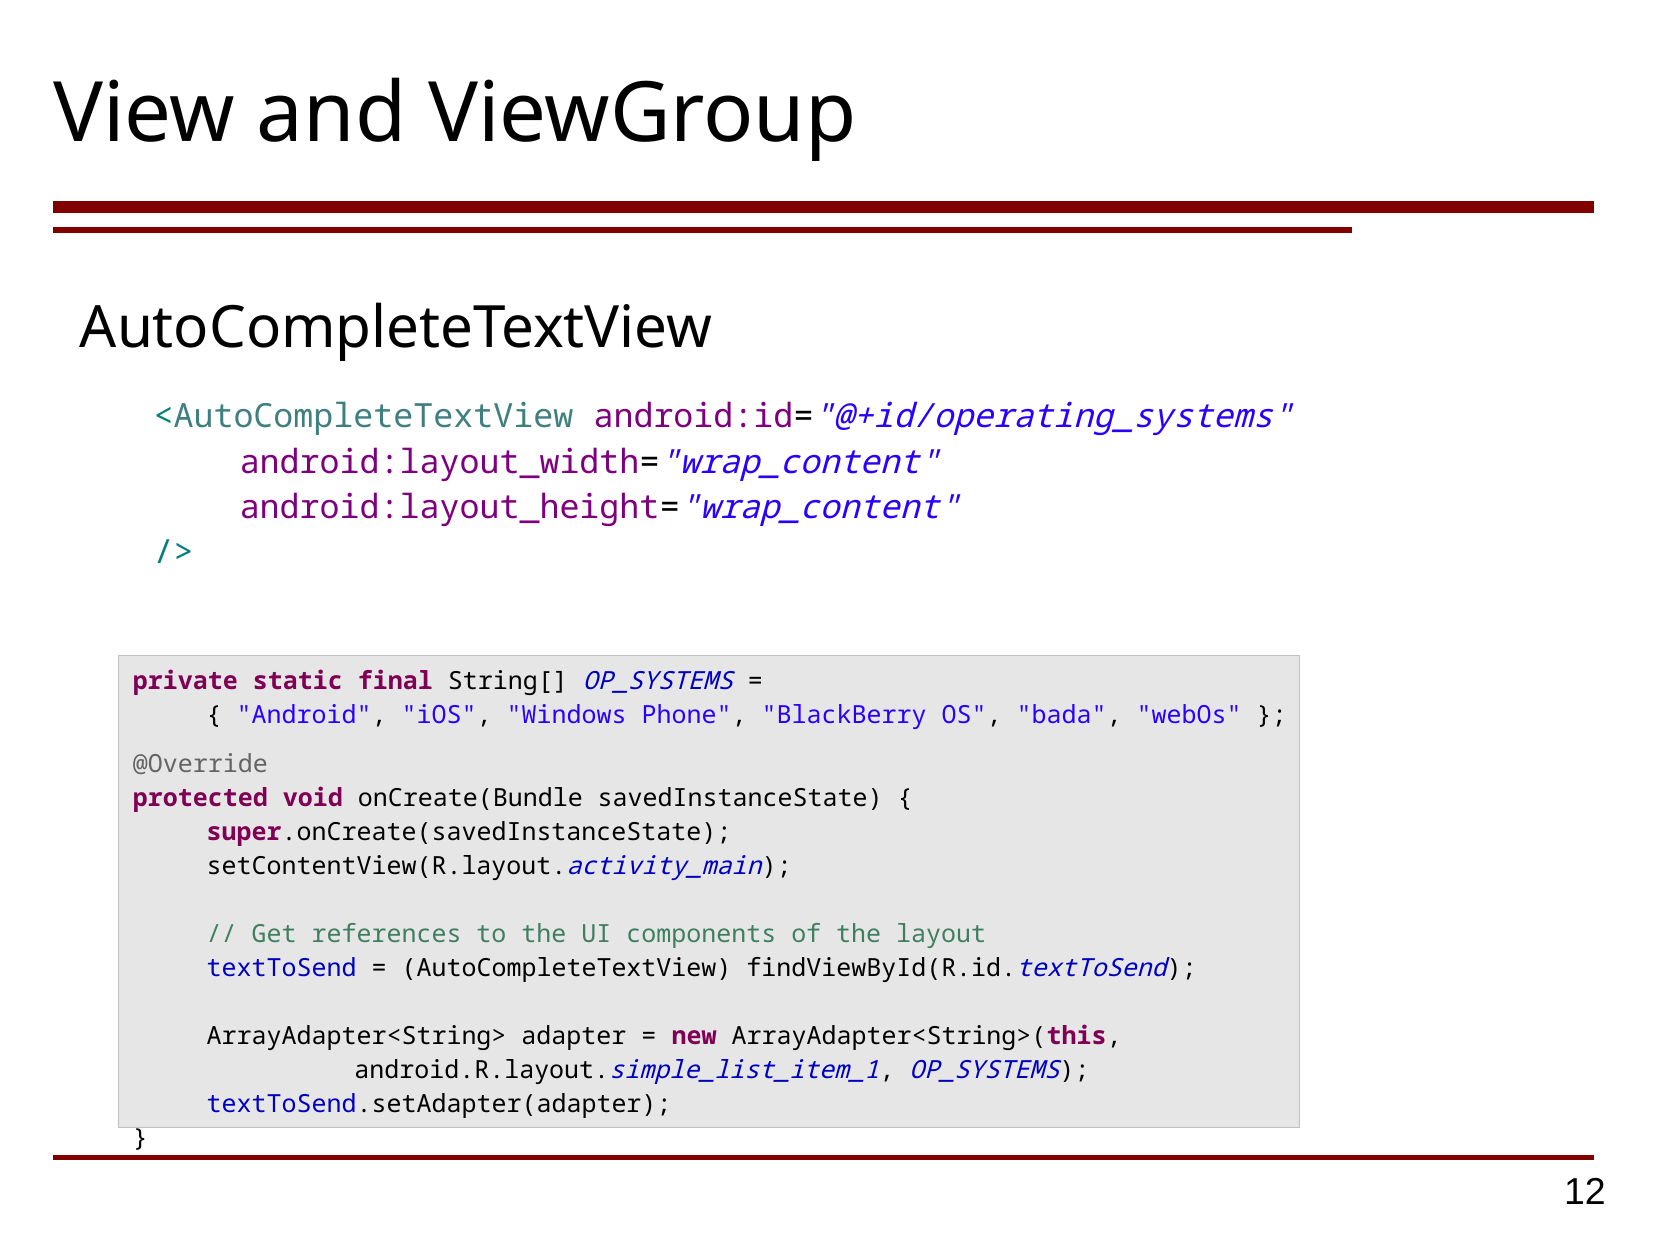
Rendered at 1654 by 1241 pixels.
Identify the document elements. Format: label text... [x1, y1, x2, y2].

text_box AutoCompleteTextView <AutoCompleteTextView android:id="@+id/operating_systems" android:layout_width="wrap_content" android:layout_height="wrap_content" /> [64, 277, 1309, 565]
text_box [118, 733, 1300, 1128]
subtitle View and ViewGroup [53, 48, 1542, 172]
text_box <número> [35, 1163, 1654, 1221]
text_box @Override protected void onCreate(Bundle savedInstanceState) { super.onCreate(savedInstanceState); setContentView(R.layout.activity_main); // Get references to the UI components of the layout textToSend = (AutoCompleteTextView) findViewById(R.id.textToSend); ArrayAdapter<String> adapter = new ArrayAdapter<String>(this, android.R.layout.simple_list_item_1, OP_SYSTEMS); textToSend.setAdapter(adapter); } [118, 738, 1212, 1128]
text_box private static final String[] OP_SYSTEMS = { "Android", "iOS", "Windows Phone", "BlackBerry OS", "bada", "webOs" }; [118, 655, 1302, 733]
